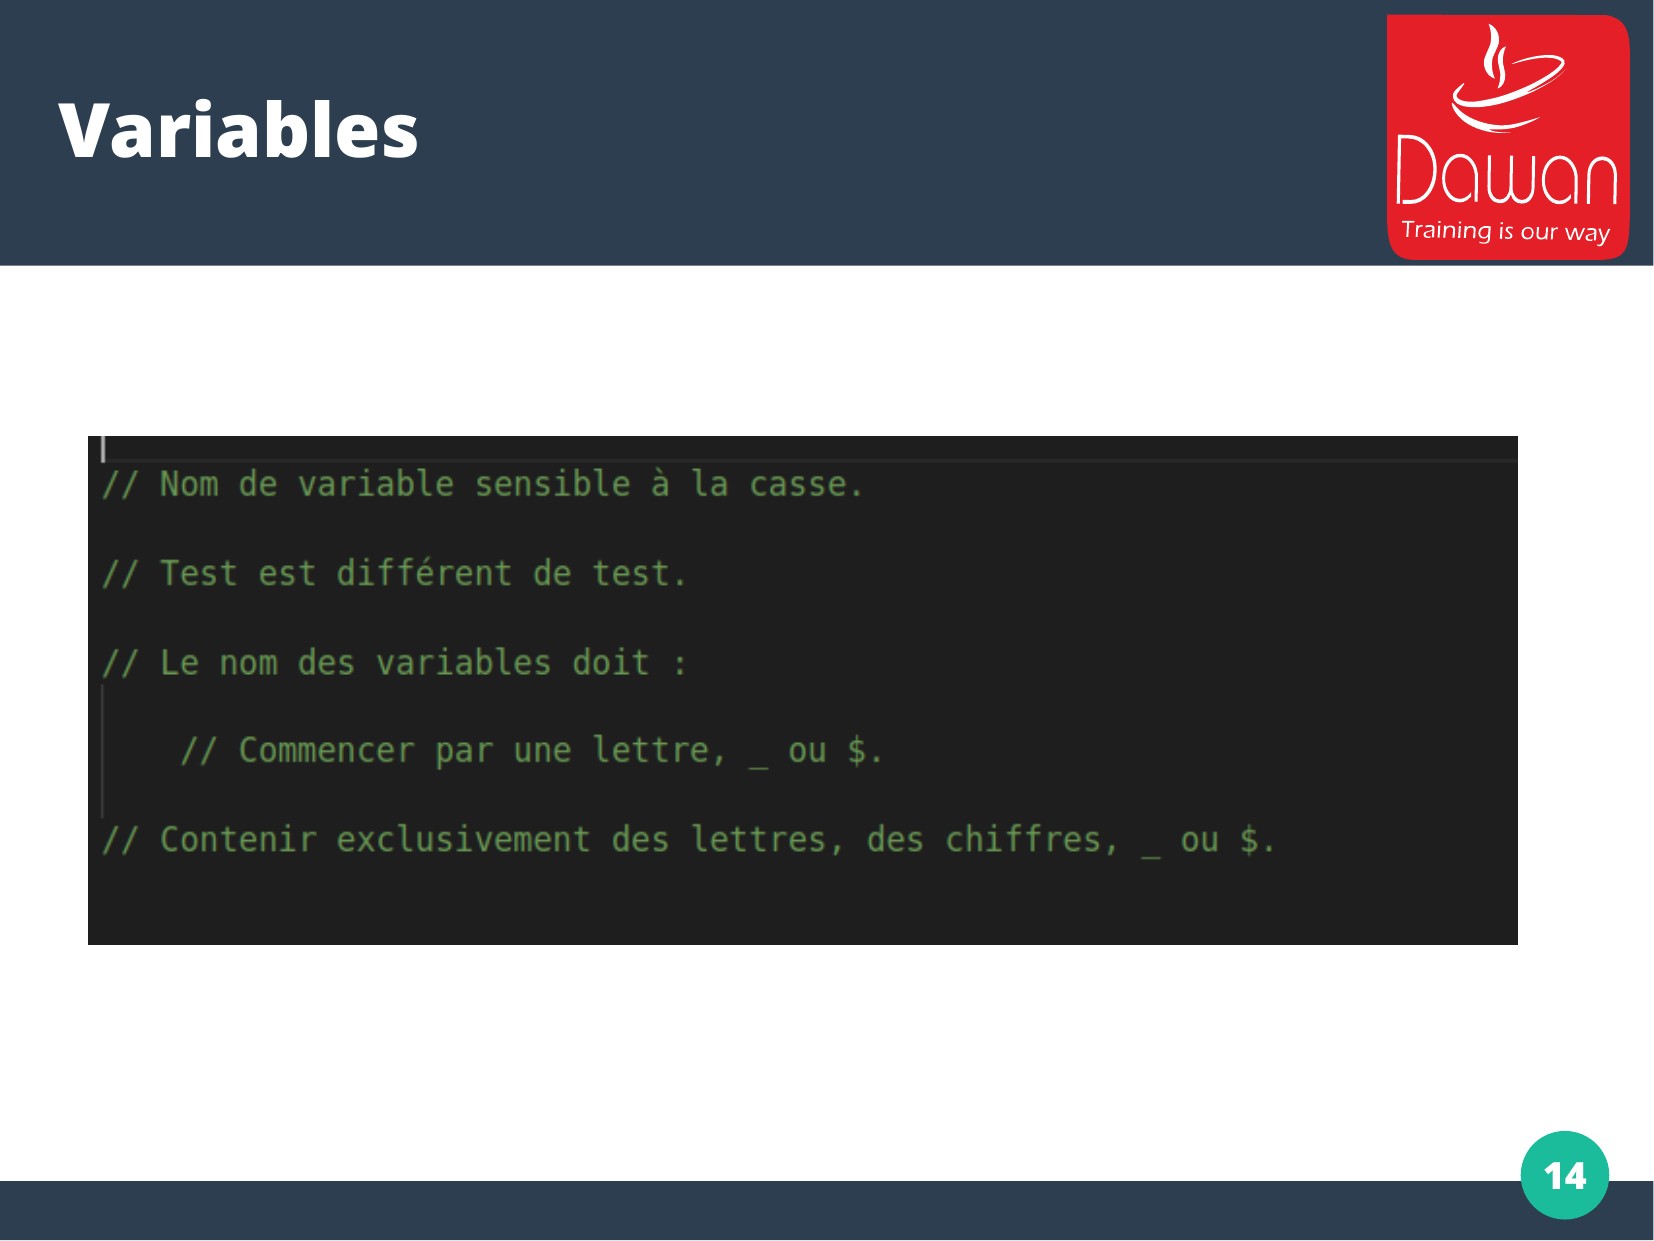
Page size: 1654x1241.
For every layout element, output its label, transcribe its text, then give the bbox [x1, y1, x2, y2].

title Variables [59, 49, 1387, 207]
picture [88, 436, 1518, 945]
picture [1387, 14, 1630, 260]
